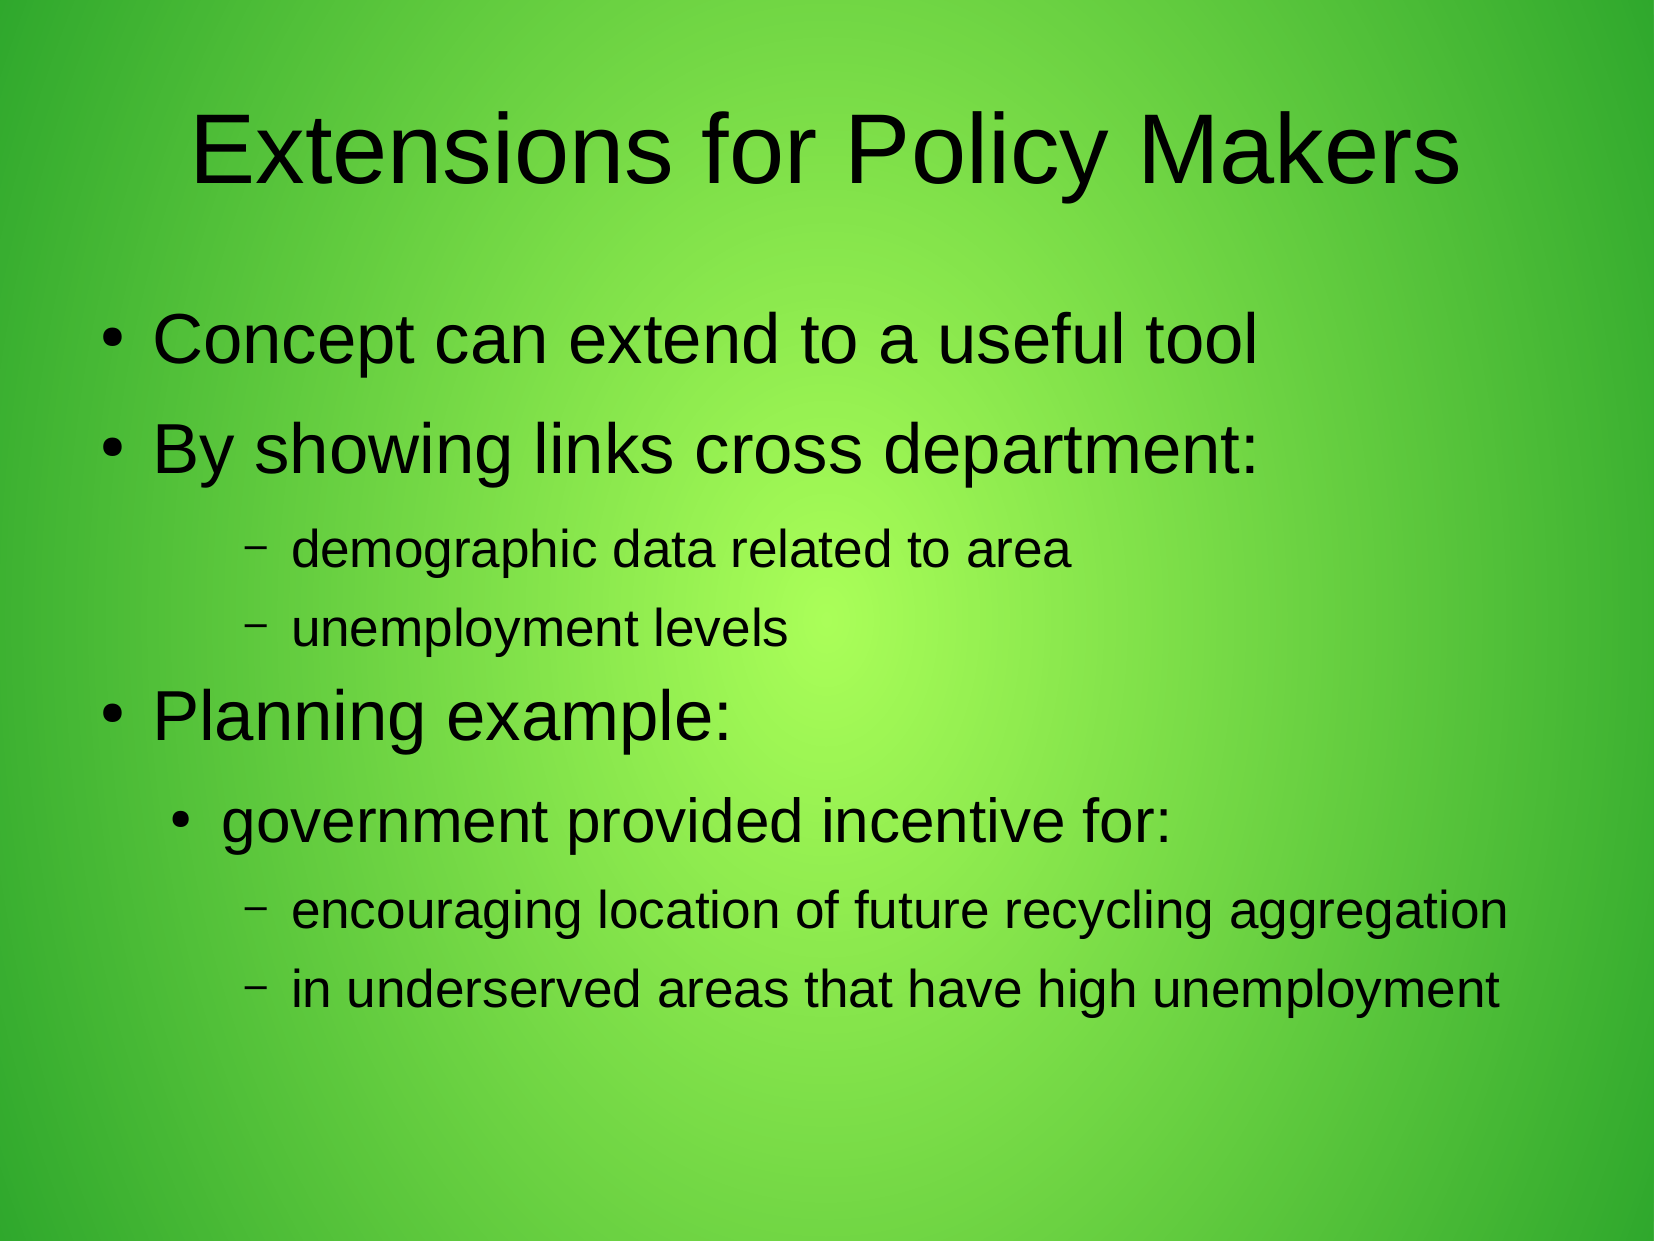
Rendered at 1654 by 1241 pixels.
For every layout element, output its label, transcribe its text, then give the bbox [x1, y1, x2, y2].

list Concept can extend to a useful tool By showing links cross department: demographic data related to area unemployment levels Planning example: government provided incentive for: encouraging location of future recycling aggregation in underserved areas that have high unemployment [82, 299, 1571, 1019]
title Extensions for Policy Makers [82, 47, 1571, 252]
